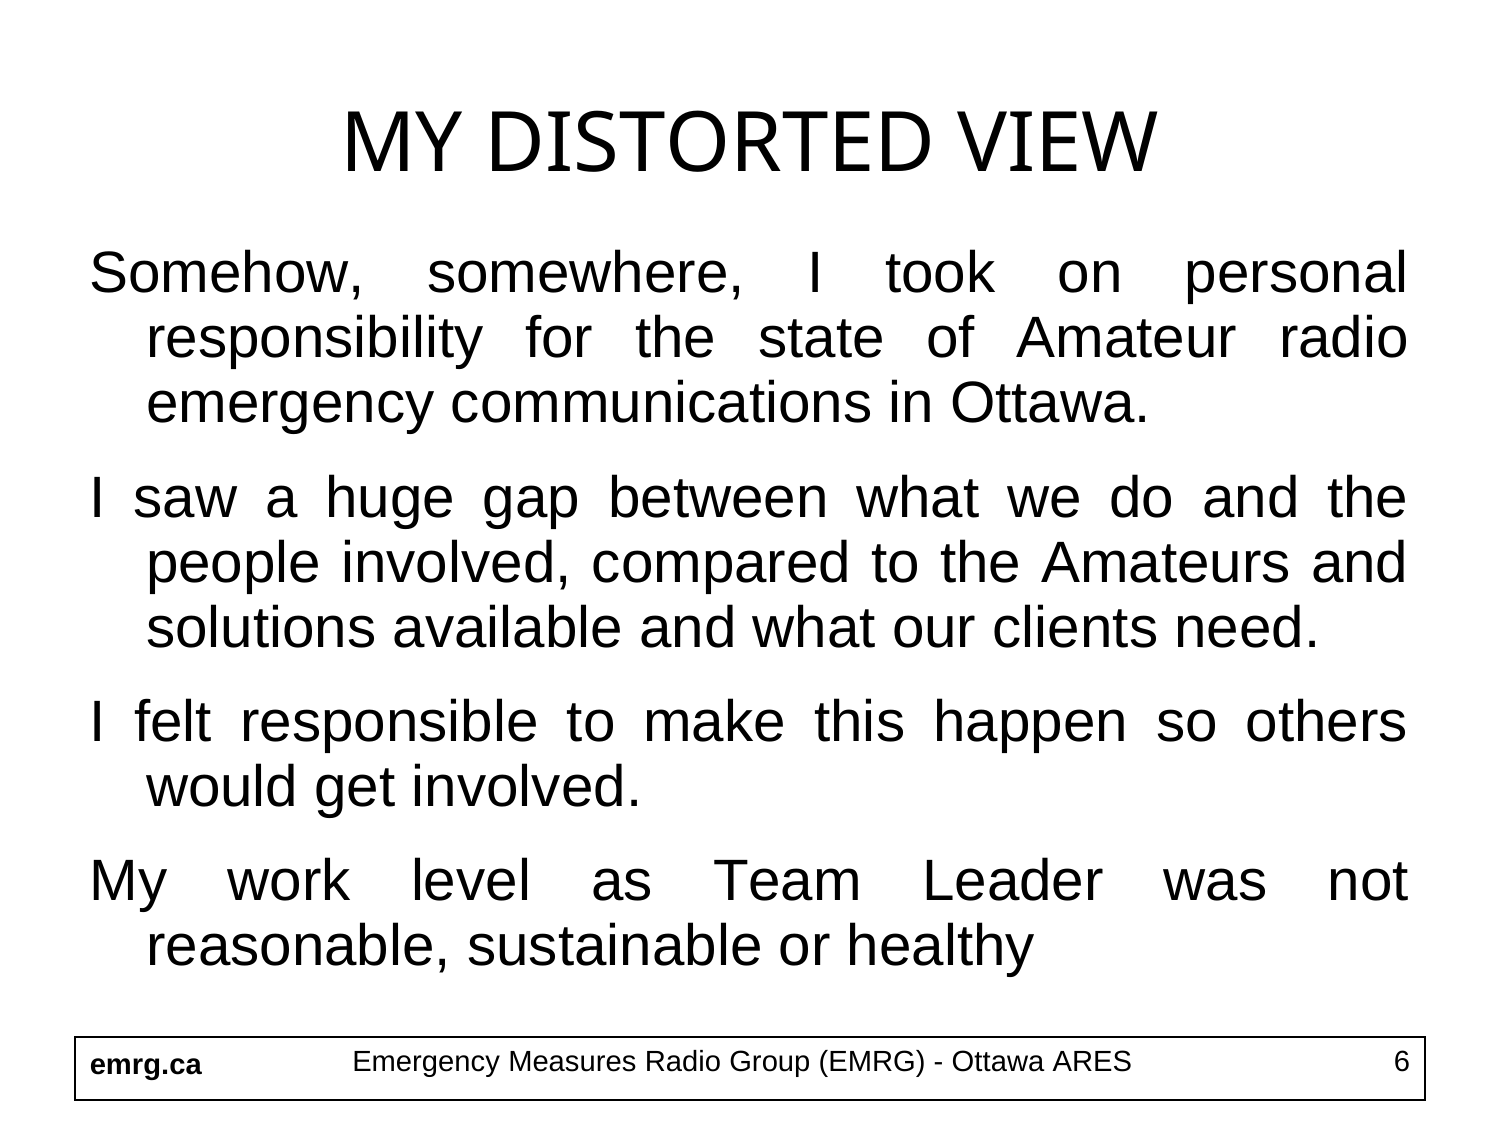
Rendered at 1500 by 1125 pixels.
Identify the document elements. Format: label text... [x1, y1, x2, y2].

list Somehow, somewhere, I took on personal responsibility for the state of Amateur radio emergency communications in Ottawa. I saw a huge gap between what we do and the people involved, compared to the Amateurs and solutions available and what our clients need. I felt responsible to make this happen so others would get involved. My work level as Team Leader was not reasonable, sustainable or healthy [75, 232, 1426, 1036]
title MY DISTORTED VIEW [75, 45, 1426, 232]
